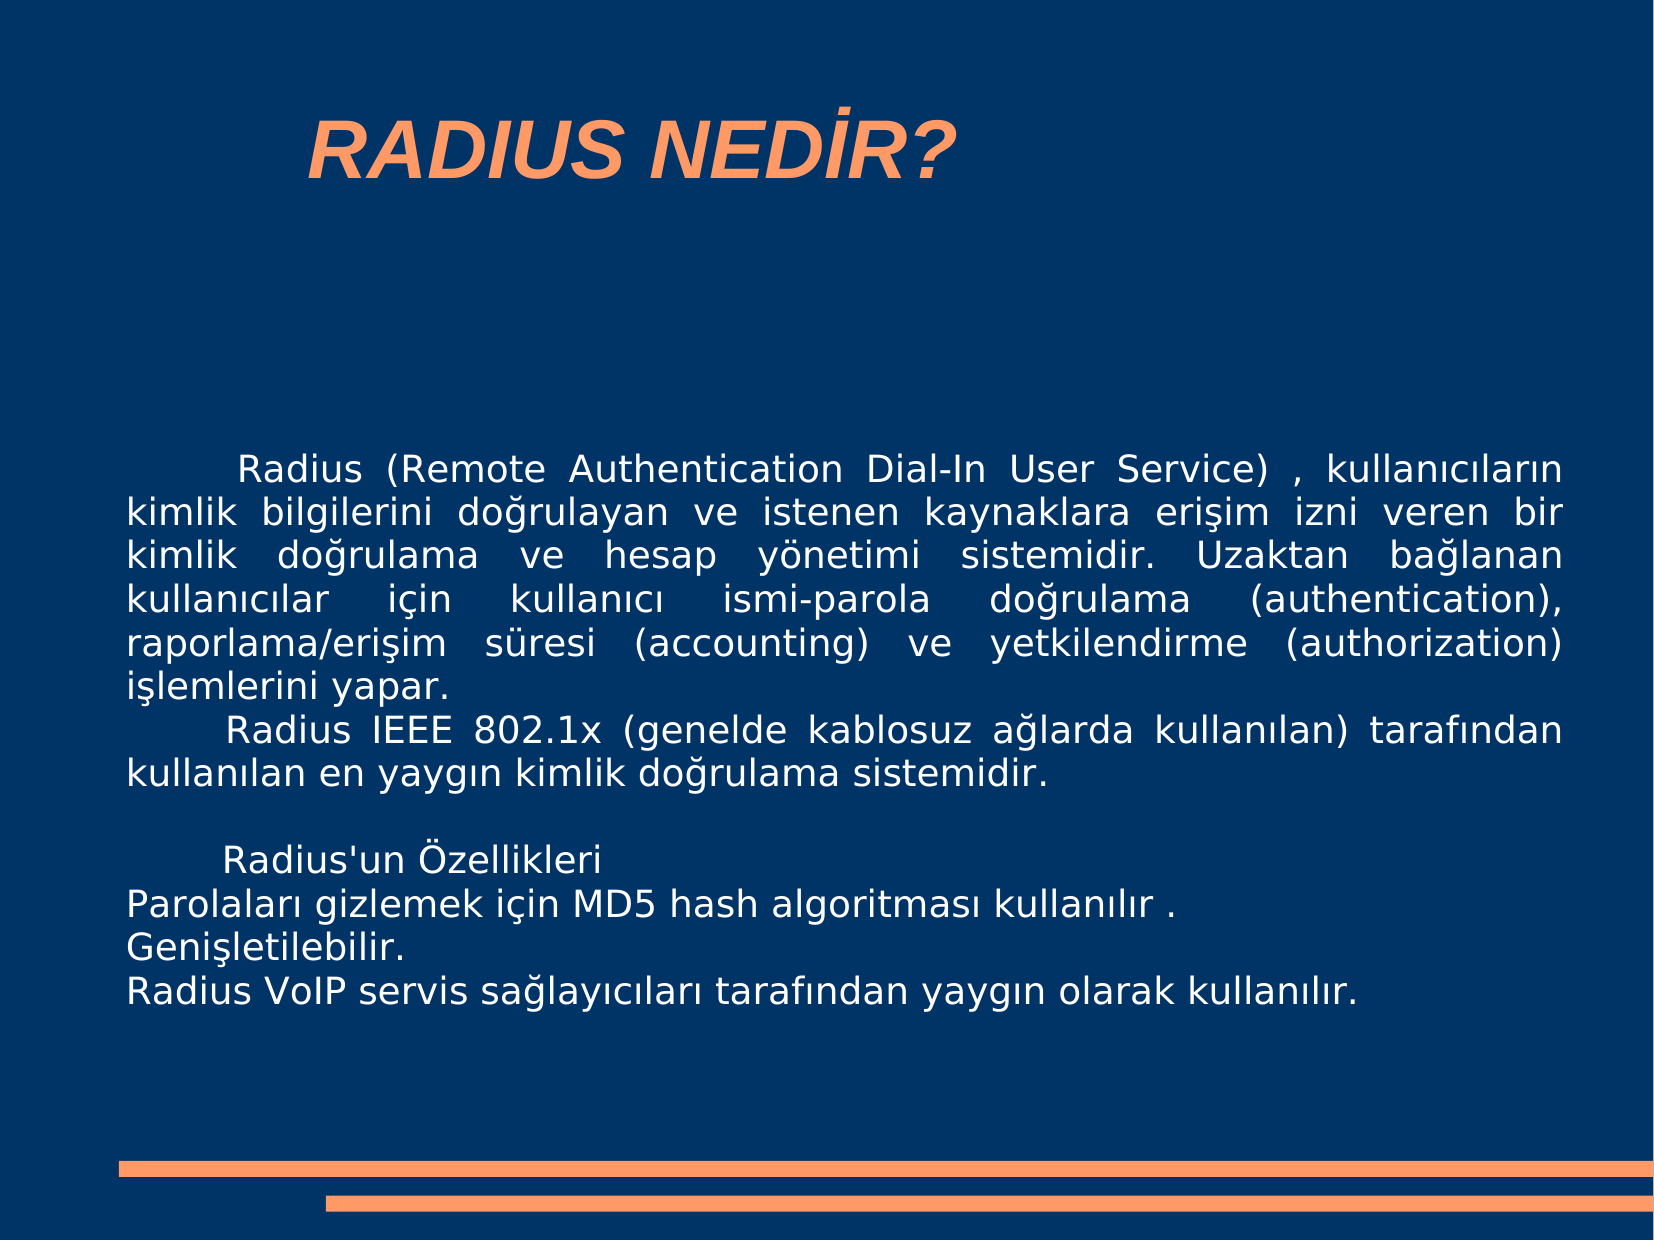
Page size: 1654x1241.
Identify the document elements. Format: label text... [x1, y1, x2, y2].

title RADIUS NEDİR? [121, 53, 1534, 247]
subtitle Radius (Remote Authentication Dial-In User Service) , kullanıcıların kimlik bilgilerini doğrulayan ve istenen kaynaklara erişim izni veren bir kimlik doğrulama ve hesap yönetimi sistemidir. Uzaktan bağlanan kullanıcılar için kullanıcı ismi-parola doğrulama (authentication), raporlama/erişim süresi (accounting) ve yetkilendirme (authorization) işlemlerini yapar. Radius IEEE 802.1x (genelde kablosuz ağlarda kullanılan) tarafından kullanılan en yaygın kimlik doğrulama sistemidir. Radius'un Özellikleri Parolaları gizlemek için MD5 hash algoritması kullanılır . Genişletilebilir. Radius VoIP servis sağlayıcıları tarafından yaygın olarak kullanılır. [125, 354, 1565, 1150]
